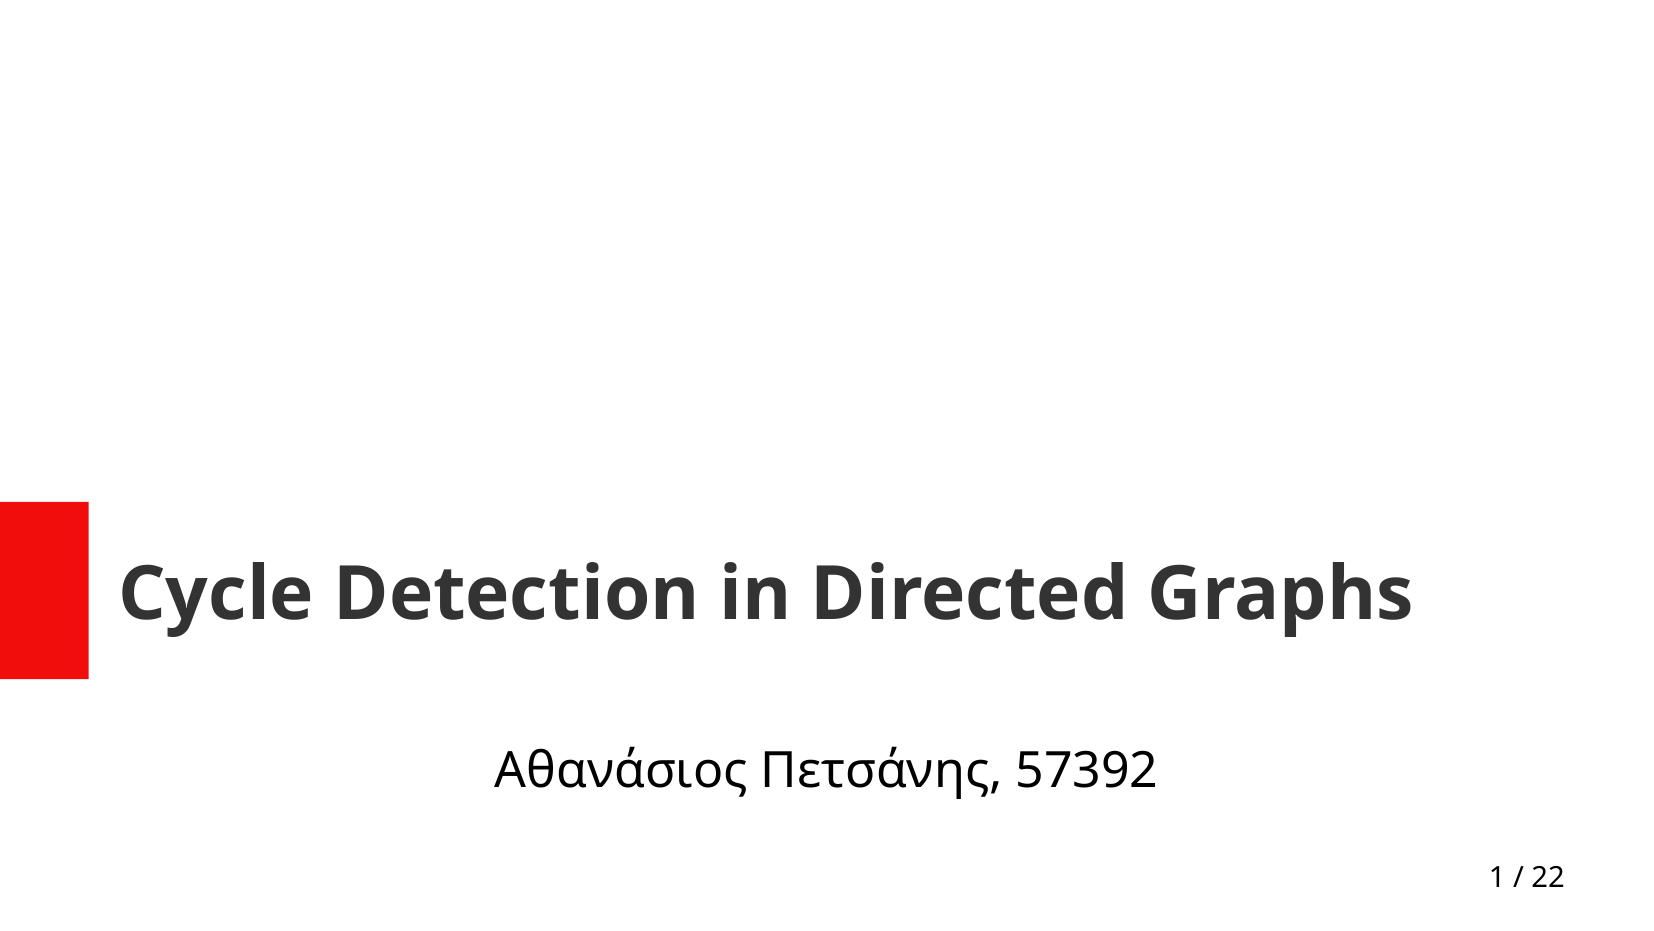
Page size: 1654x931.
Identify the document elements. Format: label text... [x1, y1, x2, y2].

subtitle Αθανάσιος Πετσάνης, 57392 [118, 708, 1536, 827]
title Cycle Detection in Directed Graphs [118, 501, 1536, 680]
